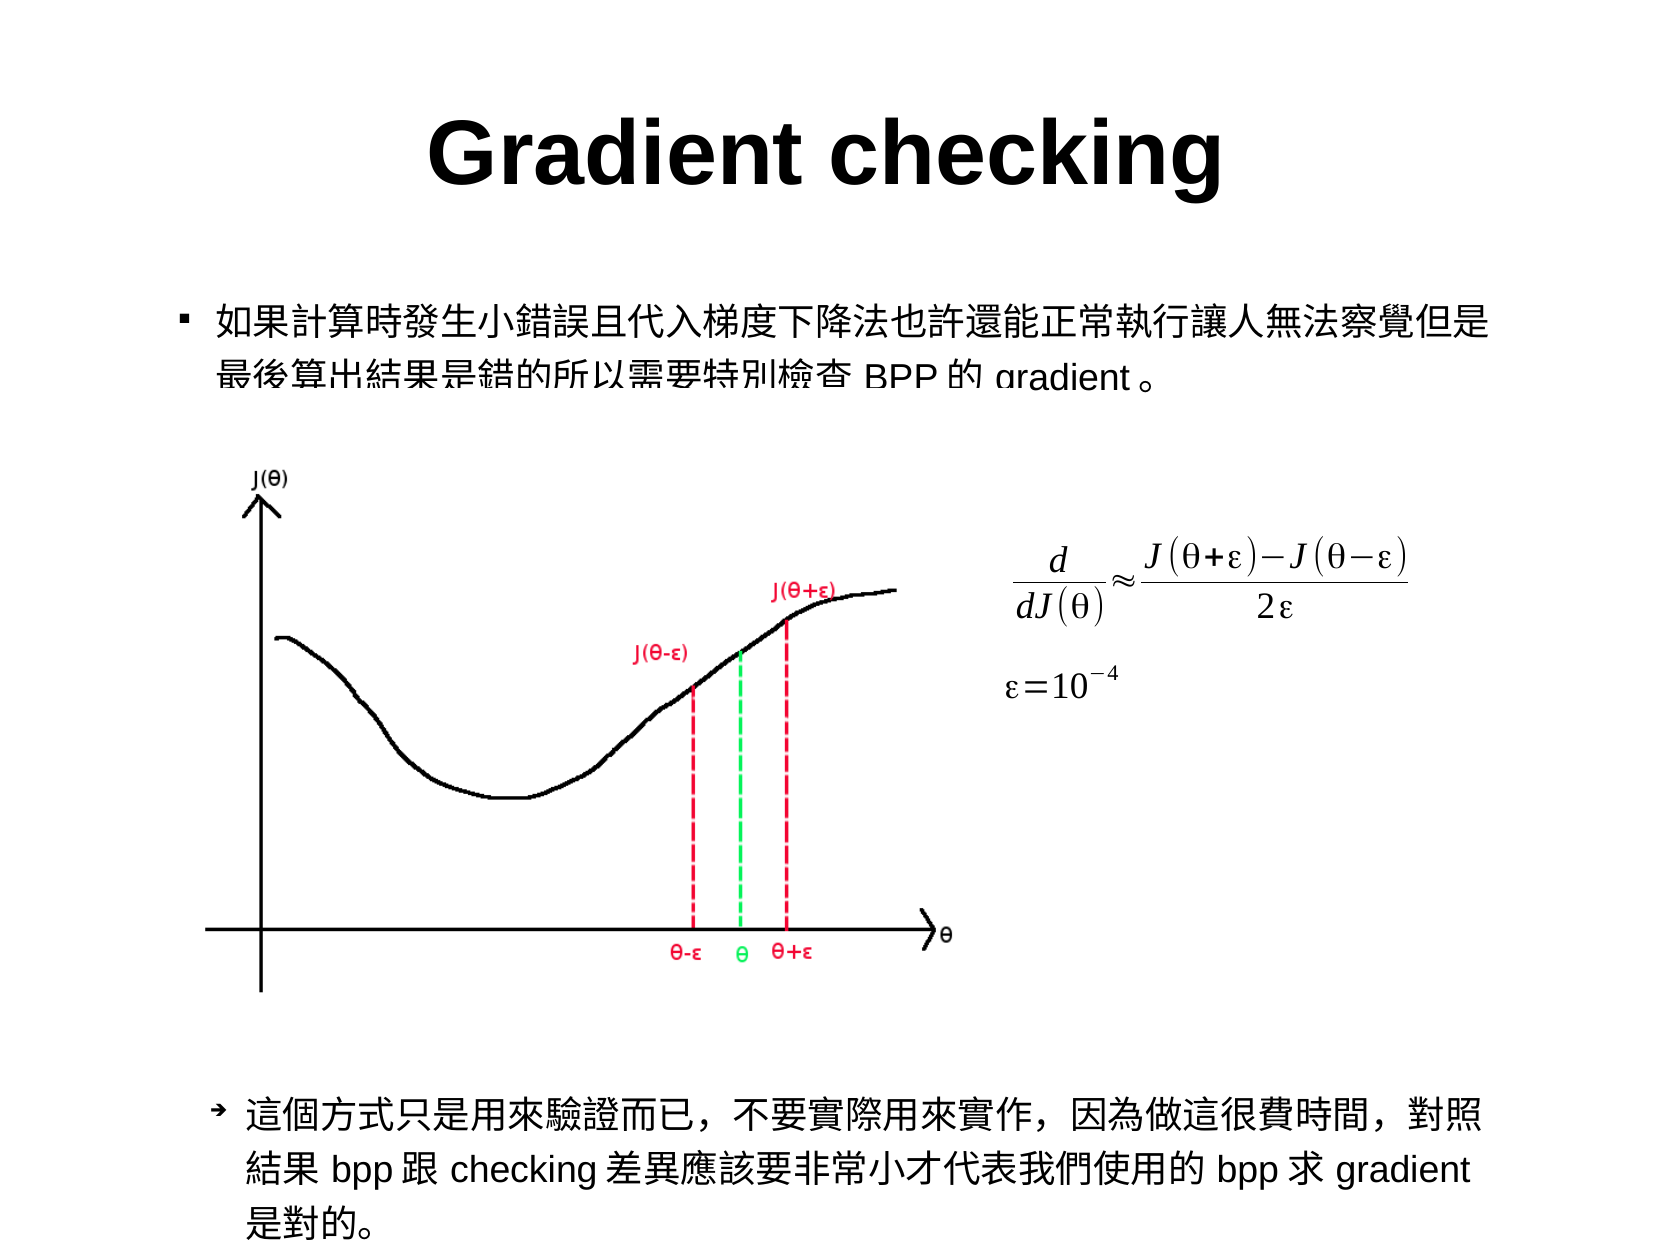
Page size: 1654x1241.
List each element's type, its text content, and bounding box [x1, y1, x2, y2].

text_box 這個方式只是用來驗證而已，不要實際用來實作，因為做這很費時間，對照結果bpp跟checking差異應該要非常小才代表我們使用的bpp求gradient是對的。 [195, 1077, 1531, 1241]
picture [105, 388, 1027, 1081]
text_box 如果計算時發生小錯誤且代入梯度下降法也許還能正常執行讓人無法察覺但是最後算出結果是錯的所以需要特別檢查BPP的gradient。 [165, 285, 1531, 399]
chart [997, 660, 1126, 708]
chart [1005, 534, 1417, 631]
title Gradient checking [82, 49, 1571, 257]
